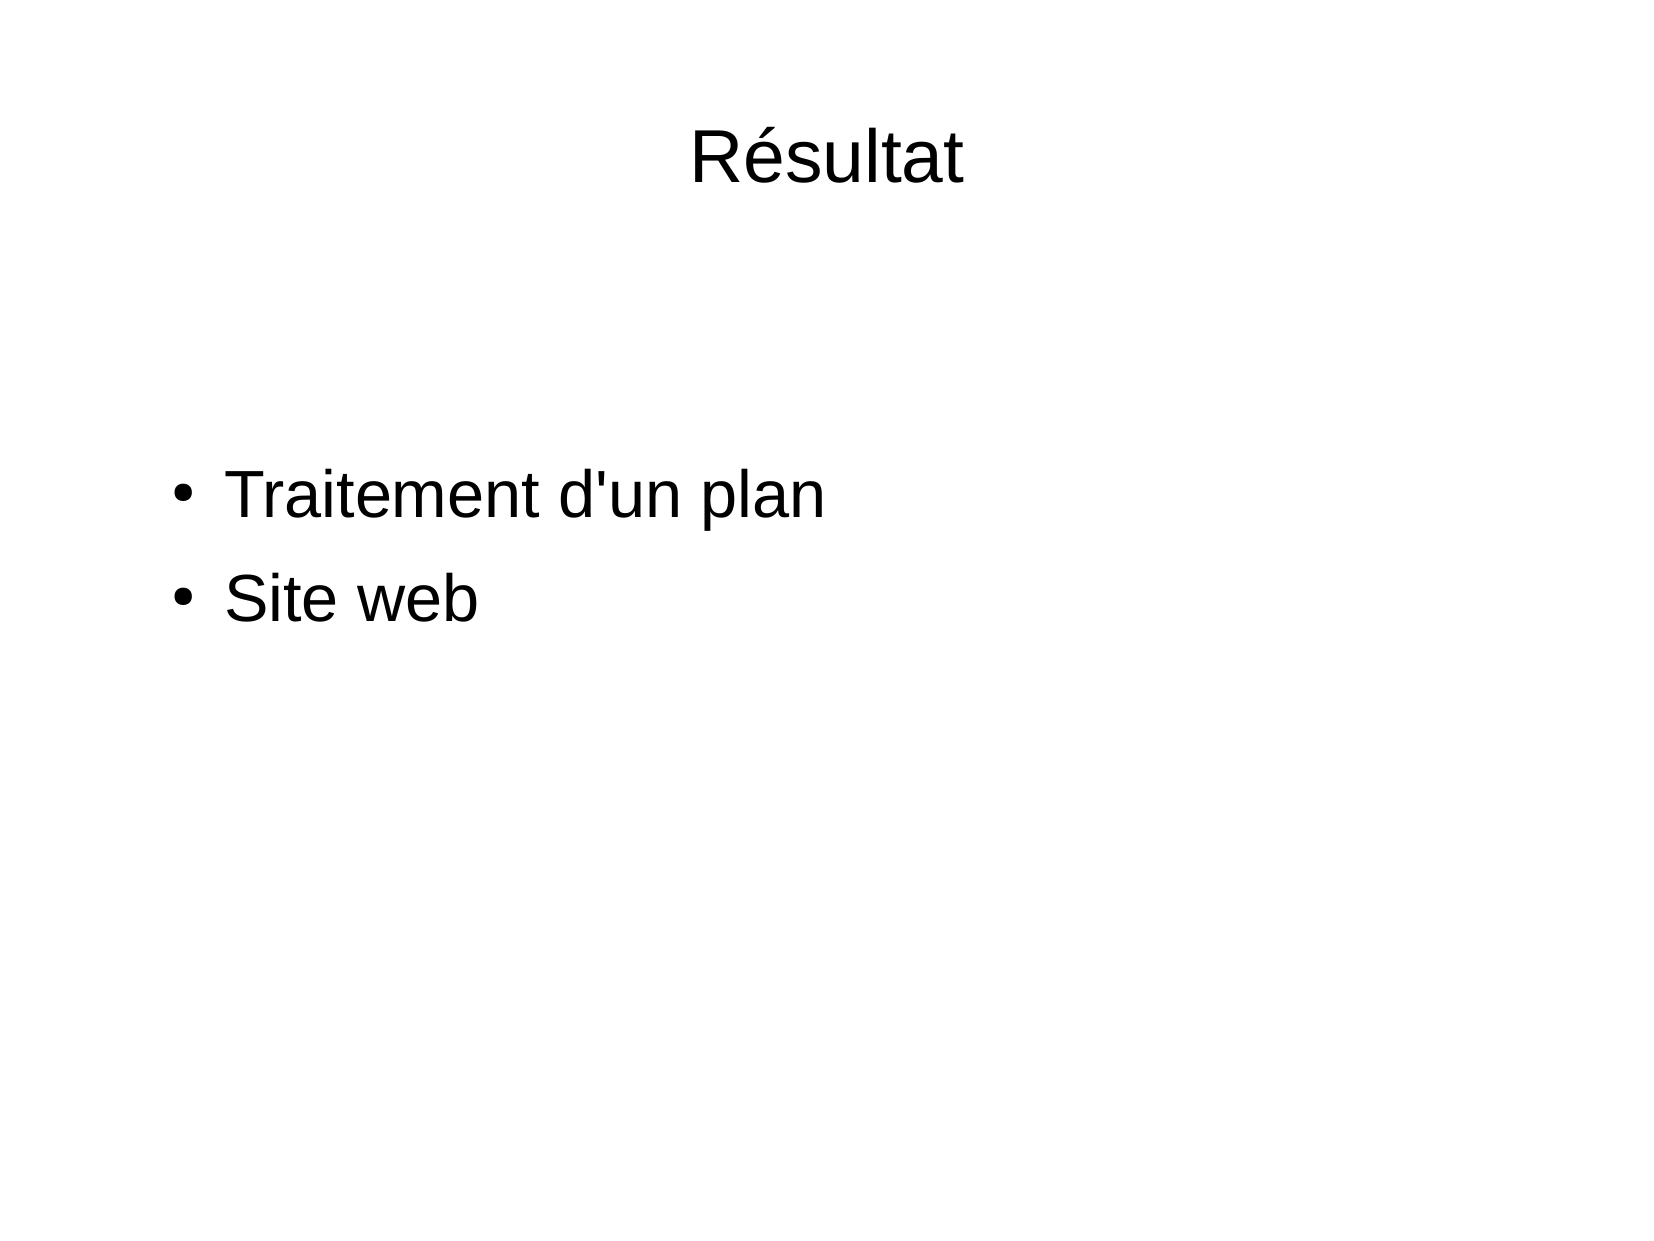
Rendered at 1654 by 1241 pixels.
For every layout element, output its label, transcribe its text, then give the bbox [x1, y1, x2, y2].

list Traitement d'un plan Site web [153, 457, 1642, 1241]
title Résultat [82, 52, 1571, 260]
